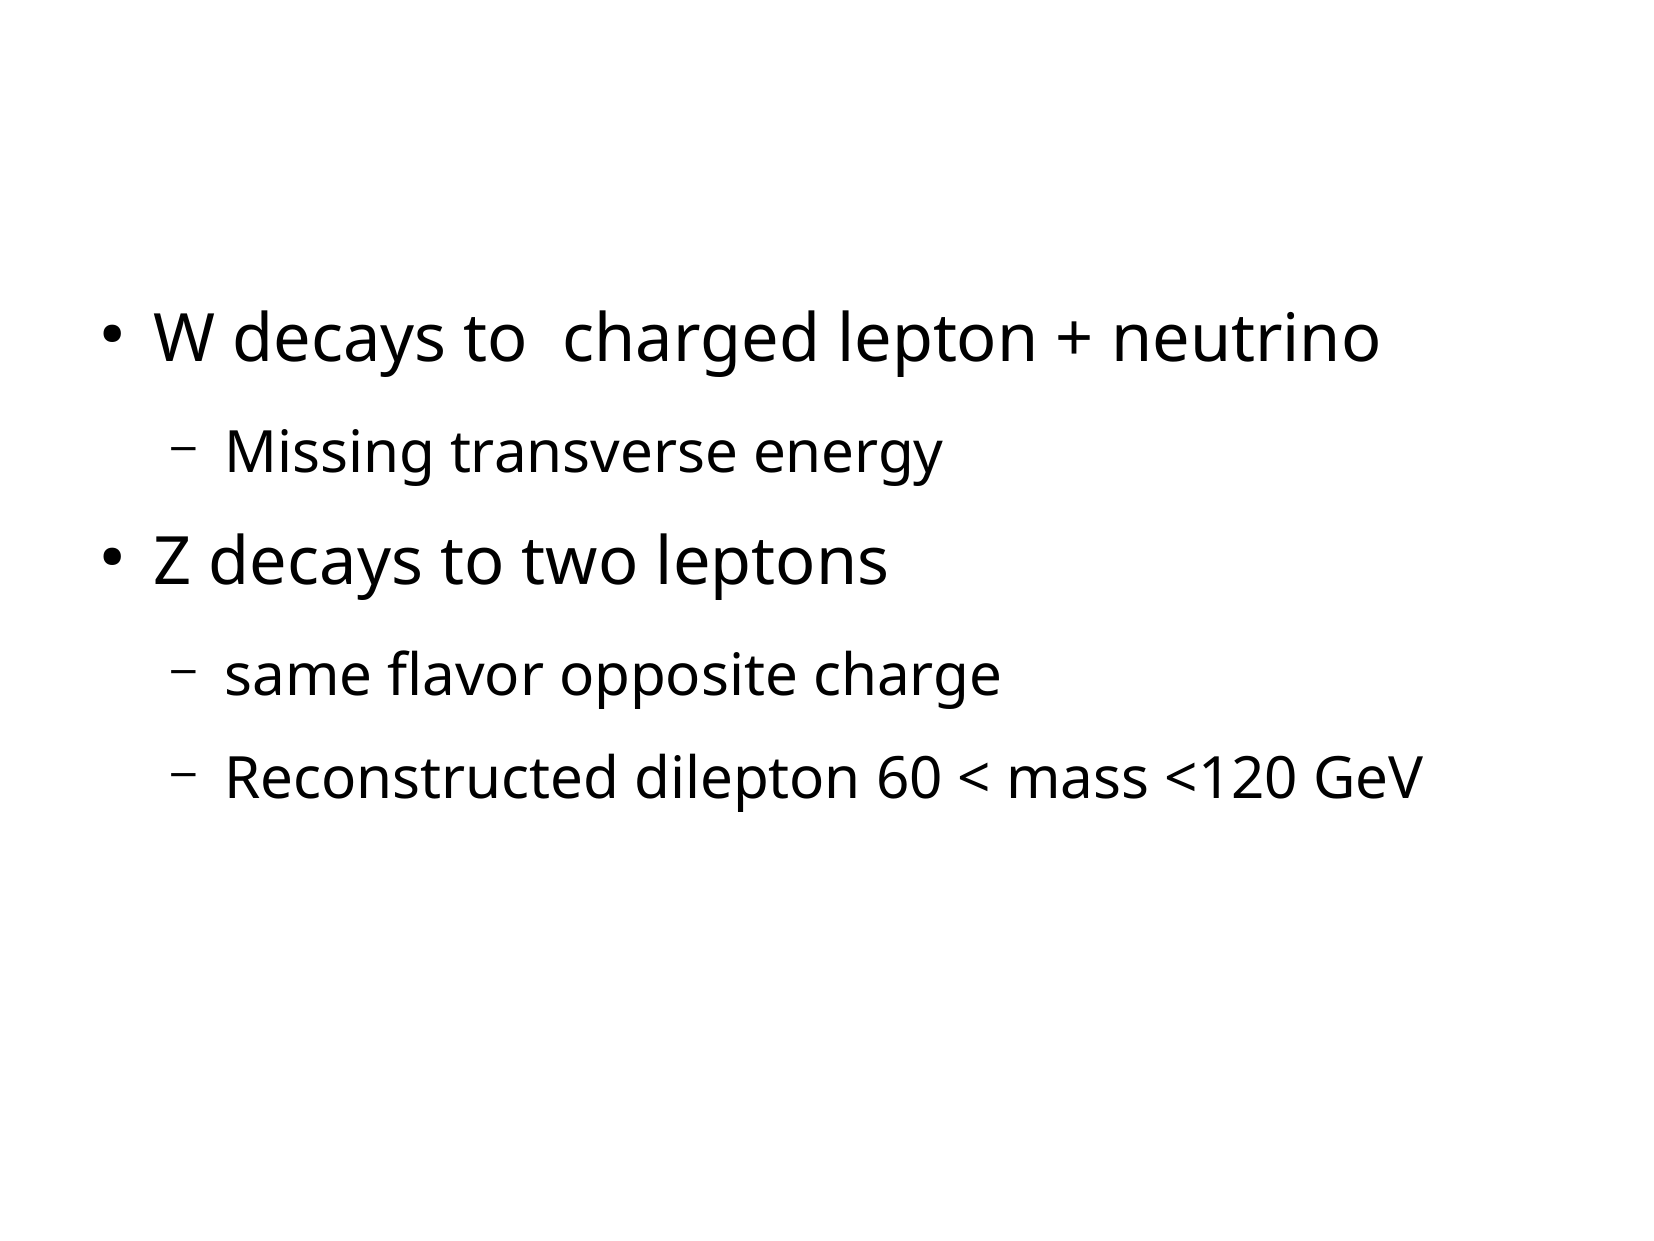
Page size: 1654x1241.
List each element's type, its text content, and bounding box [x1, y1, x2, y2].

list W decays to charged lepton + neutrino Missing transverse energy Z decays to two leptons same flavor opposite charge Reconstructed dilepton 60 < mass <120 GeV [82, 290, 1571, 1010]
